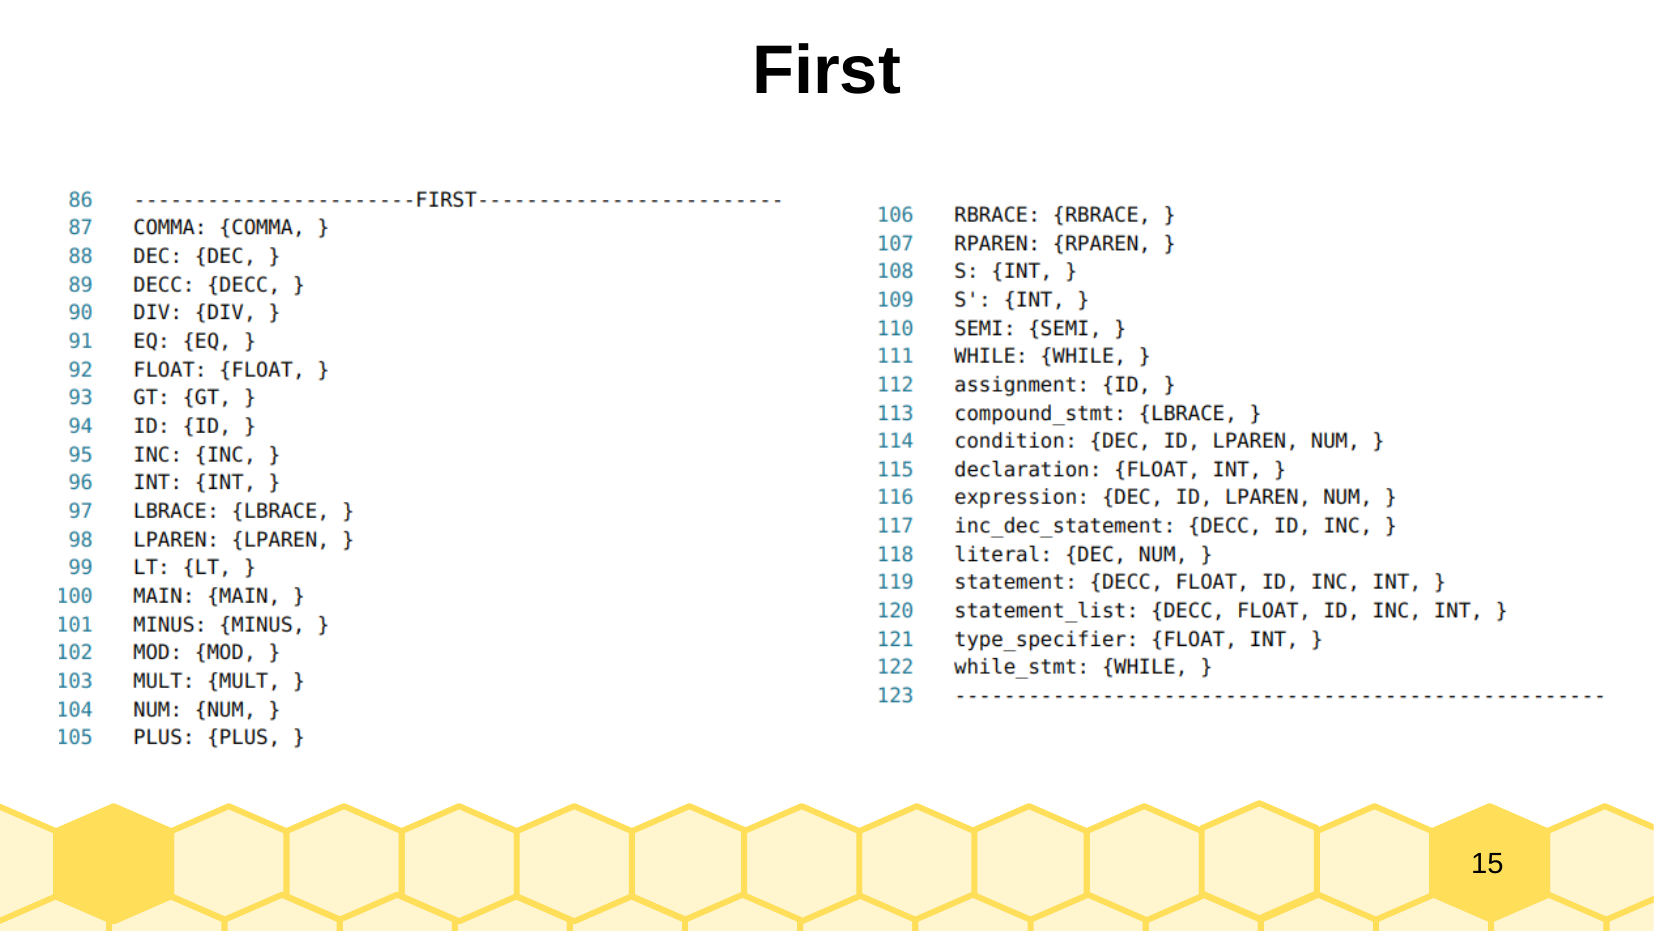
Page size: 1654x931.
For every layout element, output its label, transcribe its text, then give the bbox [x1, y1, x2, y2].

picture [59, 182, 843, 752]
title First [82, 0, 1571, 148]
picture [868, 197, 1625, 709]
